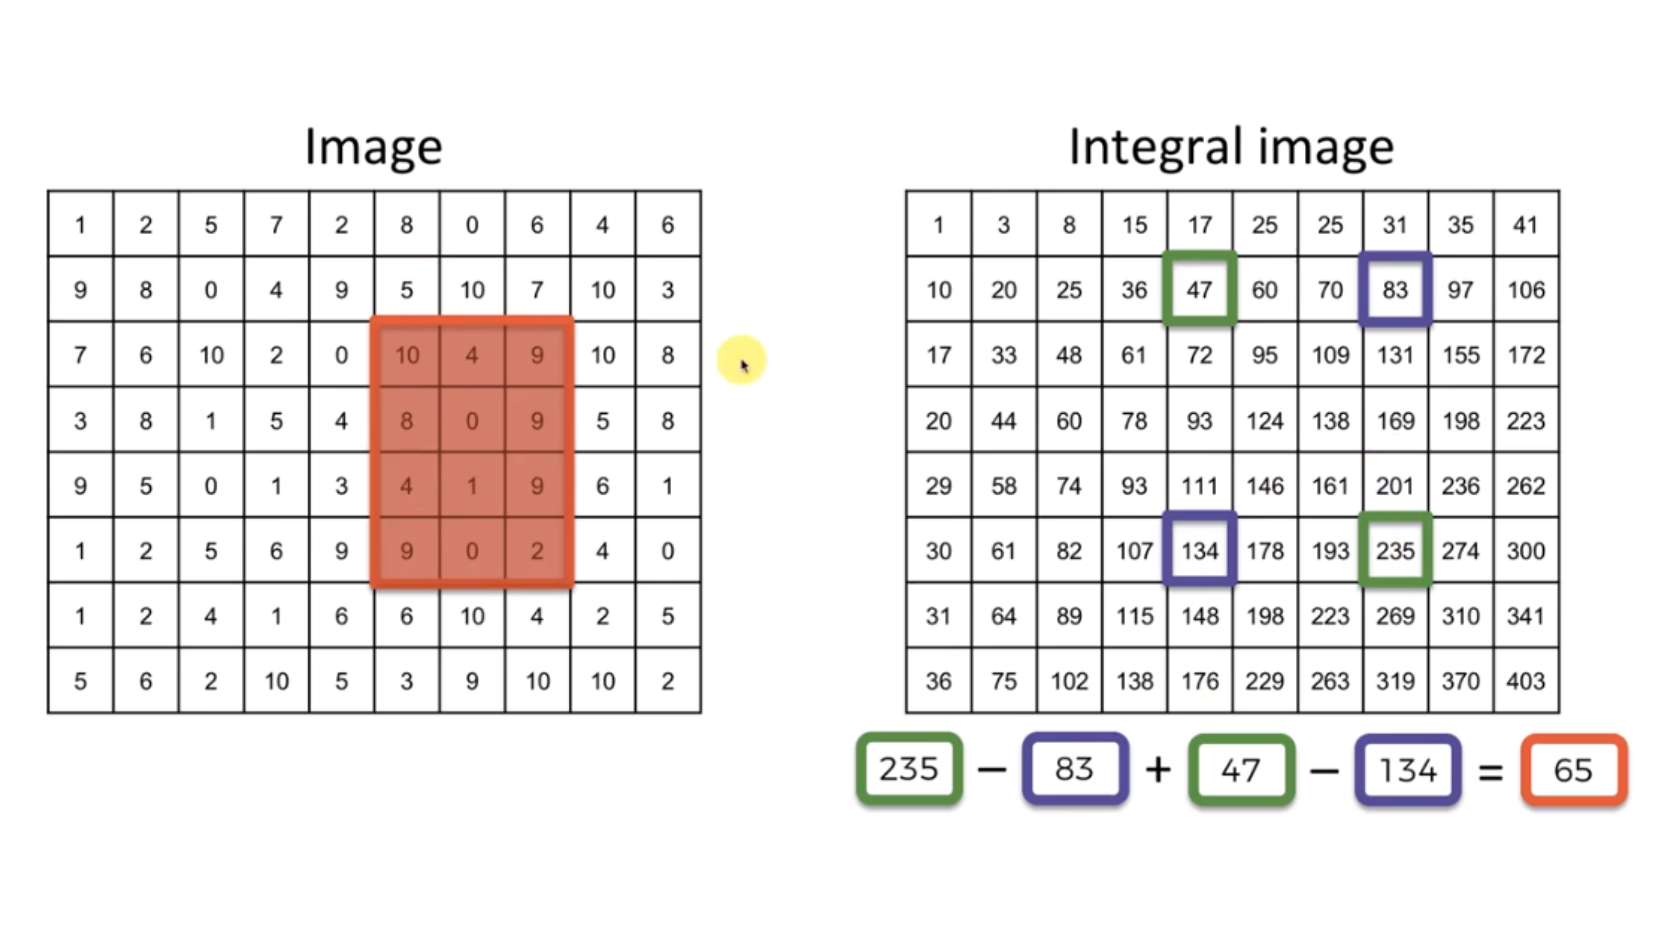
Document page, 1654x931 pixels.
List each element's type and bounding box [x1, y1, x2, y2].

picture [17, 98, 1640, 826]
